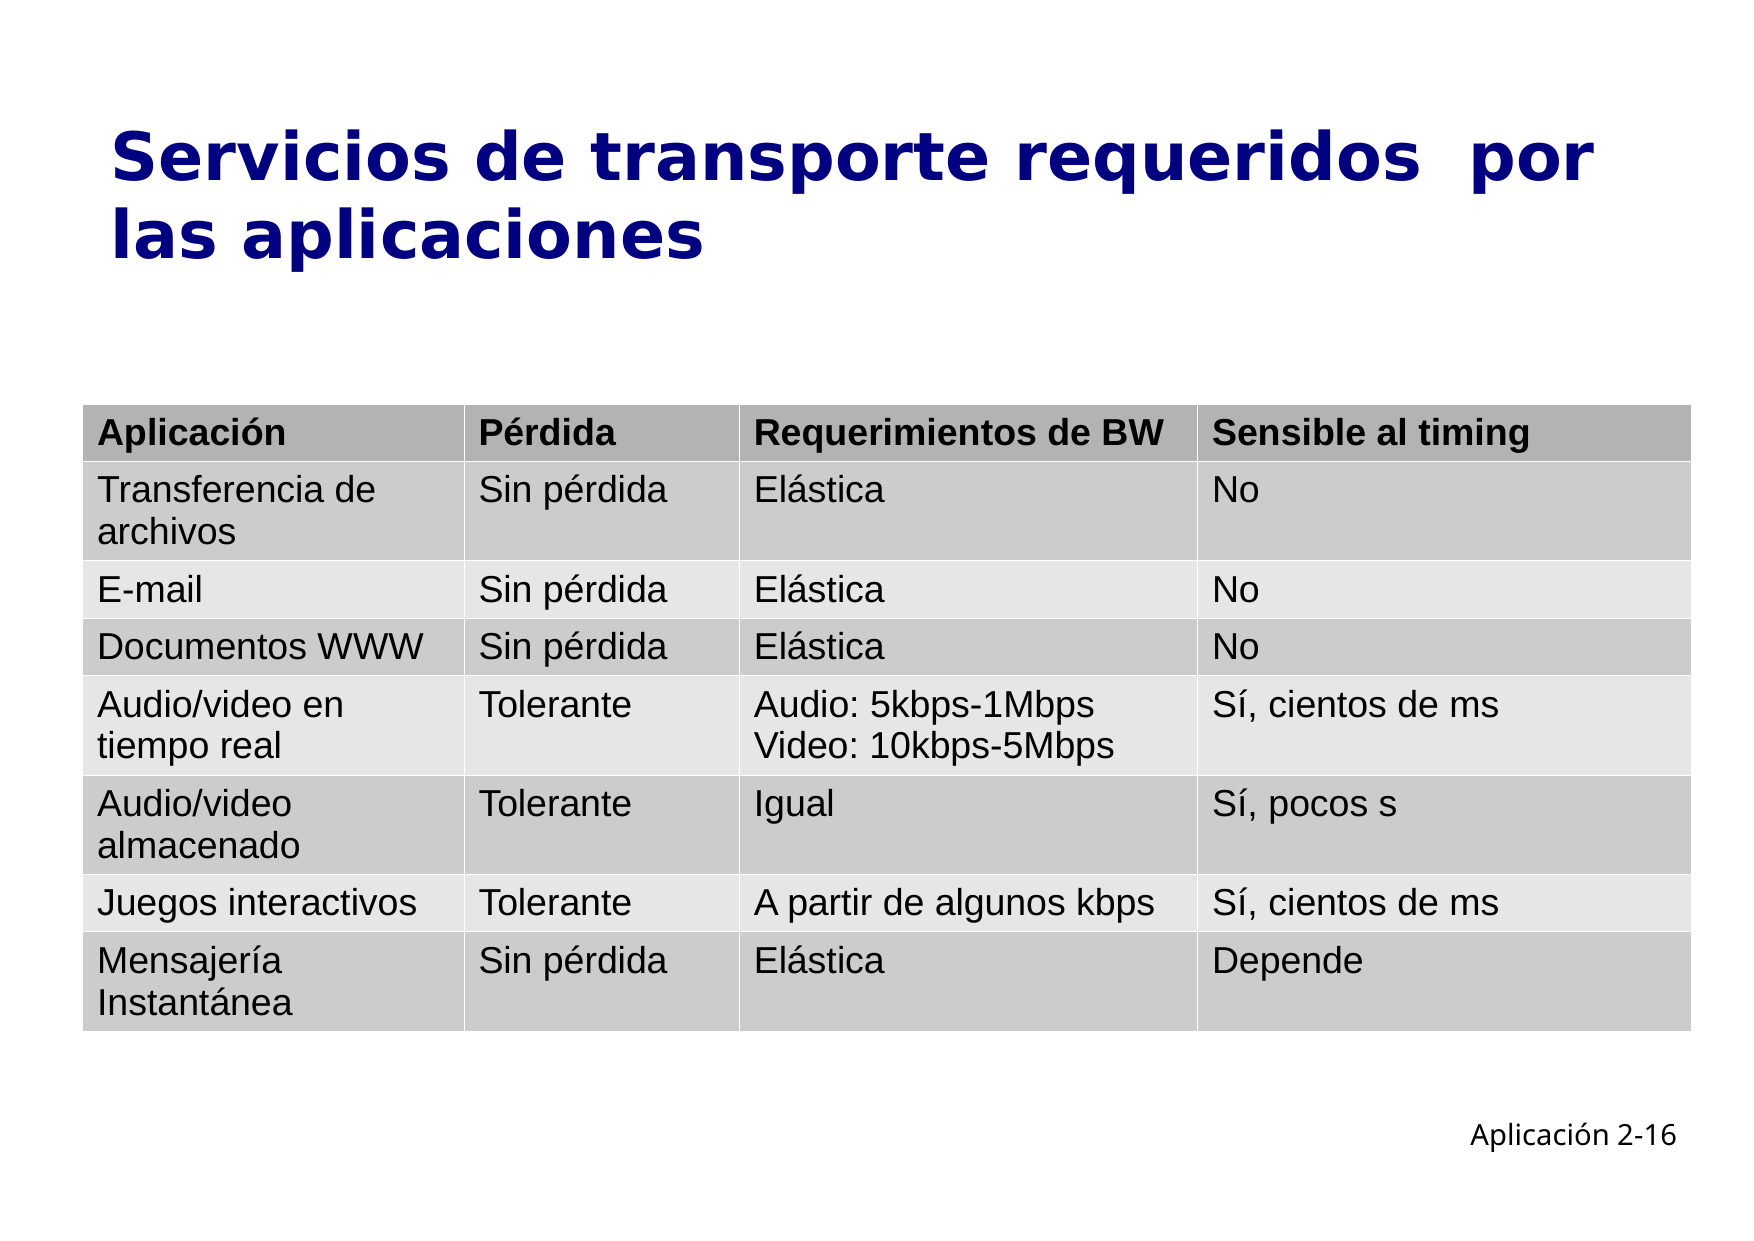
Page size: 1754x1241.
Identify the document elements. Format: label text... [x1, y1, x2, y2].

table_cell Transferencia de archivos [83, 462, 464, 560]
table_cell No [1198, 462, 1691, 560]
table_header Aplicación [83, 405, 464, 461]
title Servicios de transporte requeridos por las aplicaciones [95, 88, 1671, 305]
table_cell Elástica [740, 561, 1197, 618]
table_cell Tolerante [465, 776, 739, 874]
table_cell No [1198, 619, 1691, 675]
table_cell No [1198, 561, 1691, 618]
table_cell Sin pérdida [465, 932, 739, 1031]
table_cell Sin pérdida [465, 462, 739, 560]
table_cell Sí, cientos de ms [1198, 676, 1691, 775]
table_cell Depende [1198, 932, 1691, 1031]
table_cell Audio/video en tiempo real [83, 676, 464, 775]
table_cell Elástica [740, 462, 1197, 560]
table_cell Audio: 5kbps-1Mbps Video: 10kbps-5Mbps [740, 676, 1197, 775]
table_cell Elástica [740, 932, 1197, 1031]
table_cell Sin pérdida [465, 619, 739, 675]
table_cell Tolerante [465, 875, 739, 931]
table_cell Sin pérdida [465, 561, 739, 618]
table_cell A partir de algunos kbps [740, 875, 1197, 931]
table_cell Documentos WWW [83, 619, 464, 675]
table_cell Sí, pocos s [1198, 776, 1691, 874]
table_cell Sí, cientos de ms [1198, 875, 1691, 931]
table_cell E-mail [83, 561, 464, 618]
table_cell Elástica [740, 619, 1197, 675]
table_cell Juegos interactivos [83, 875, 464, 931]
table_header Pérdida [465, 405, 739, 461]
table_cell Tolerante [465, 676, 739, 775]
table_cell Audio/video almacenado [83, 776, 464, 874]
table_header Requerimientos de BW [740, 405, 1197, 461]
table_header Sensible al timing [1198, 405, 1691, 461]
table_cell Igual [740, 776, 1197, 874]
table_cell Mensajería Instantánea [83, 932, 464, 1031]
